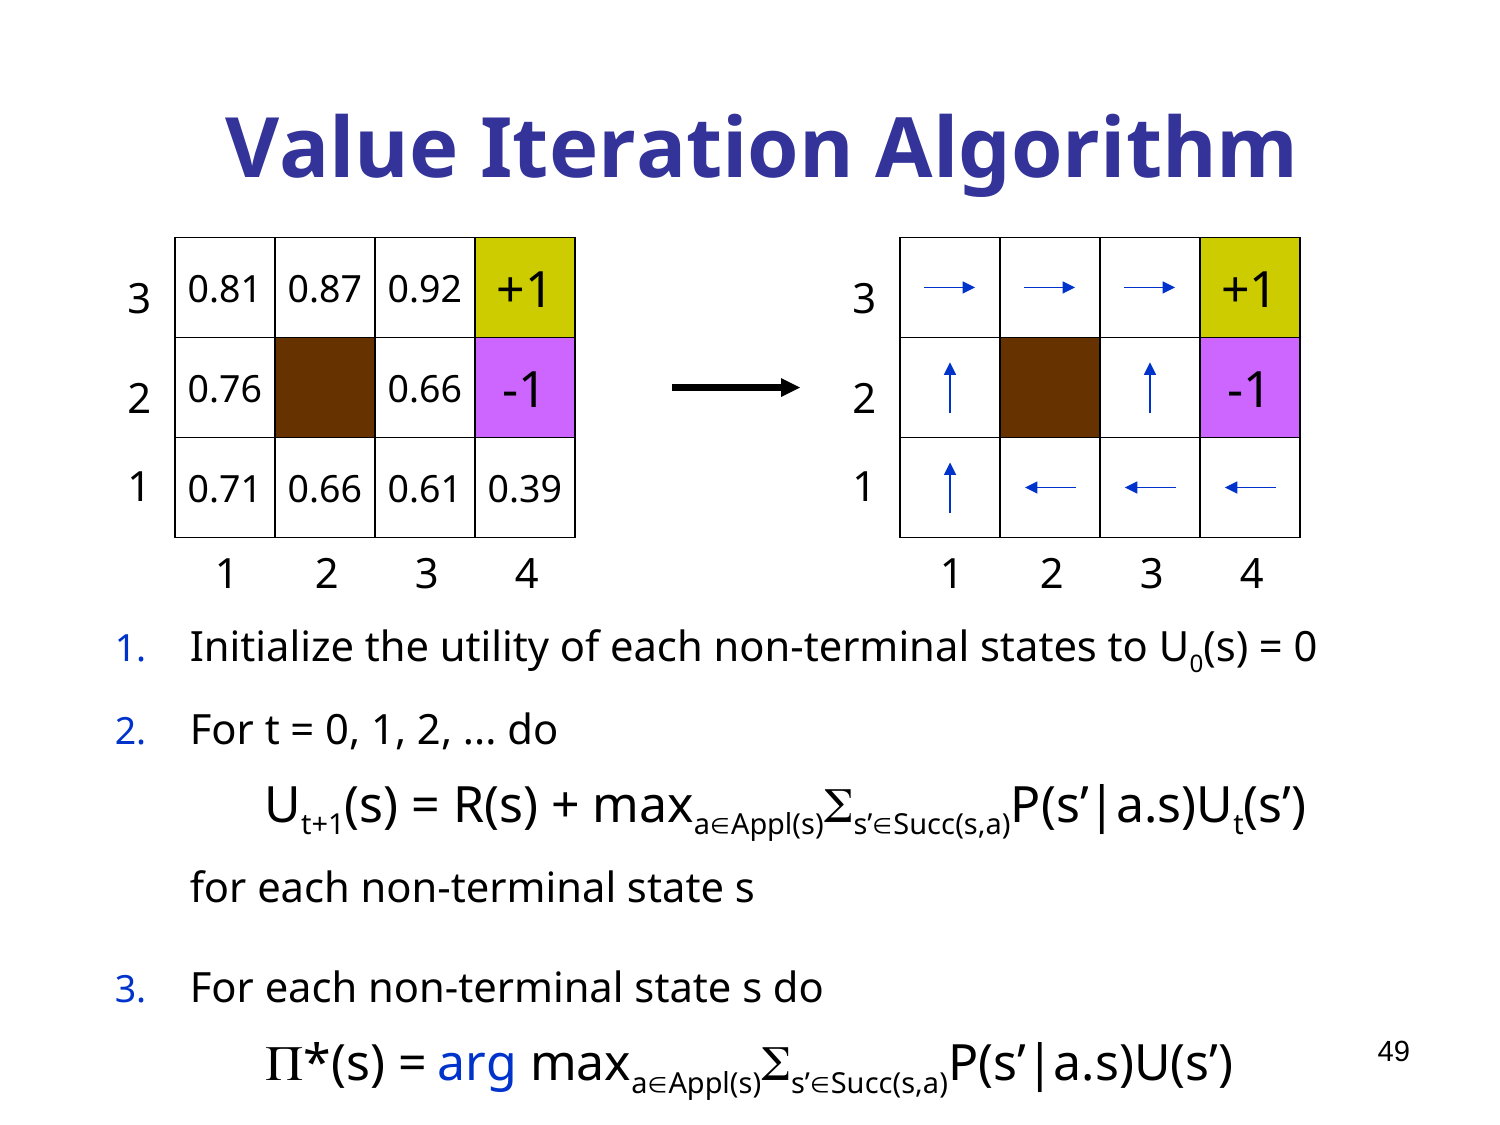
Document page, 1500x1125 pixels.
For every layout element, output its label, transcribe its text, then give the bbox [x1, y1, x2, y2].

text_box 1 [112, 451, 167, 518]
text_box 3 [399, 539, 454, 605]
text_box 1 [837, 451, 892, 518]
text_box 3 [112, 264, 167, 330]
text_box Initialize the utility of each non-terminal states to U0(s) = 0 For t = 0, 1, 2, ... do Ut+1(s) = R(s) + maxaAppl(s)s’Succ(s,a)P(s’|a.s)Ut(s’) for each non-terminal state s For each non-terminal state s do *(s) = arg maxaAppl(s)s’Succ(s,a)P(s’|a.s)U(s’) [99, 612, 1463, 1107]
text_box 0.87 [276, 238, 374, 338]
text_box 0.71 [174, 438, 276, 538]
text_box 2 [300, 539, 354, 605]
text_box 2 [837, 364, 892, 430]
text_box 4 [1225, 539, 1279, 605]
text_box +1 [1199, 238, 1300, 337]
text_box 0.66 [276, 437, 375, 538]
text_box +1 [475, 238, 576, 337]
text_box [999, 337, 1100, 438]
text_box -1 [1199, 337, 1300, 438]
text_box 3 [1125, 539, 1179, 605]
text_box <number> [1074, 1024, 1426, 1103]
text_box 1 [925, 539, 979, 605]
text_box 2 [112, 364, 167, 430]
text_box 0.92 [374, 238, 475, 338]
text_box 4 [500, 539, 554, 605]
title Value Iteration Algorithm [99, 49, 1425, 238]
text_box -1 [475, 337, 576, 437]
text_box 0.76 [174, 338, 276, 438]
text_box 2 [1025, 539, 1079, 605]
text_box 0.61 [375, 437, 475, 538]
text_box [276, 338, 374, 437]
text_box 3 [837, 264, 892, 330]
text_box 0.66 [374, 338, 475, 437]
text_box 1 [200, 539, 254, 605]
text_box 0.81 [174, 238, 276, 338]
text_box 0.39 [475, 437, 576, 538]
